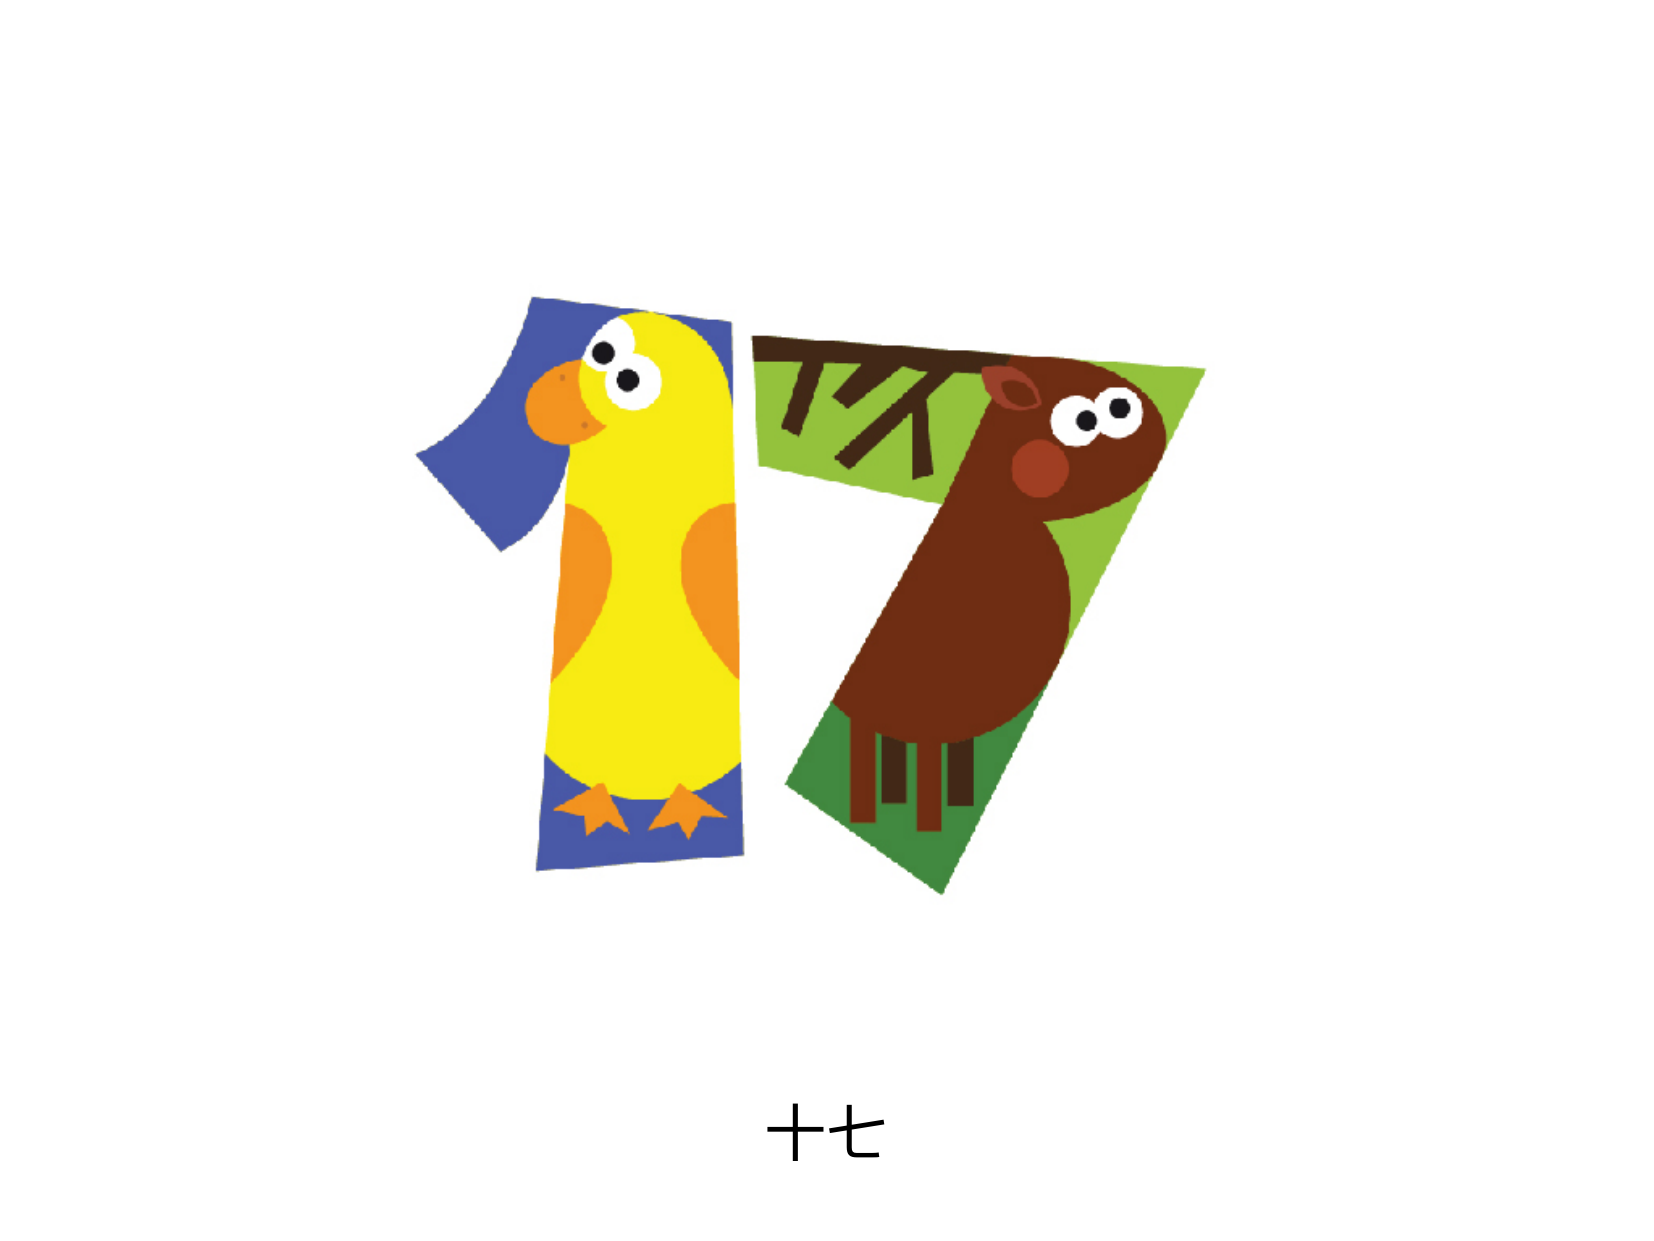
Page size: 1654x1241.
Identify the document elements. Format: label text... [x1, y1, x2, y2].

picture [0, 0, 1654, 1241]
title 十七 [82, 1025, 1571, 1233]
